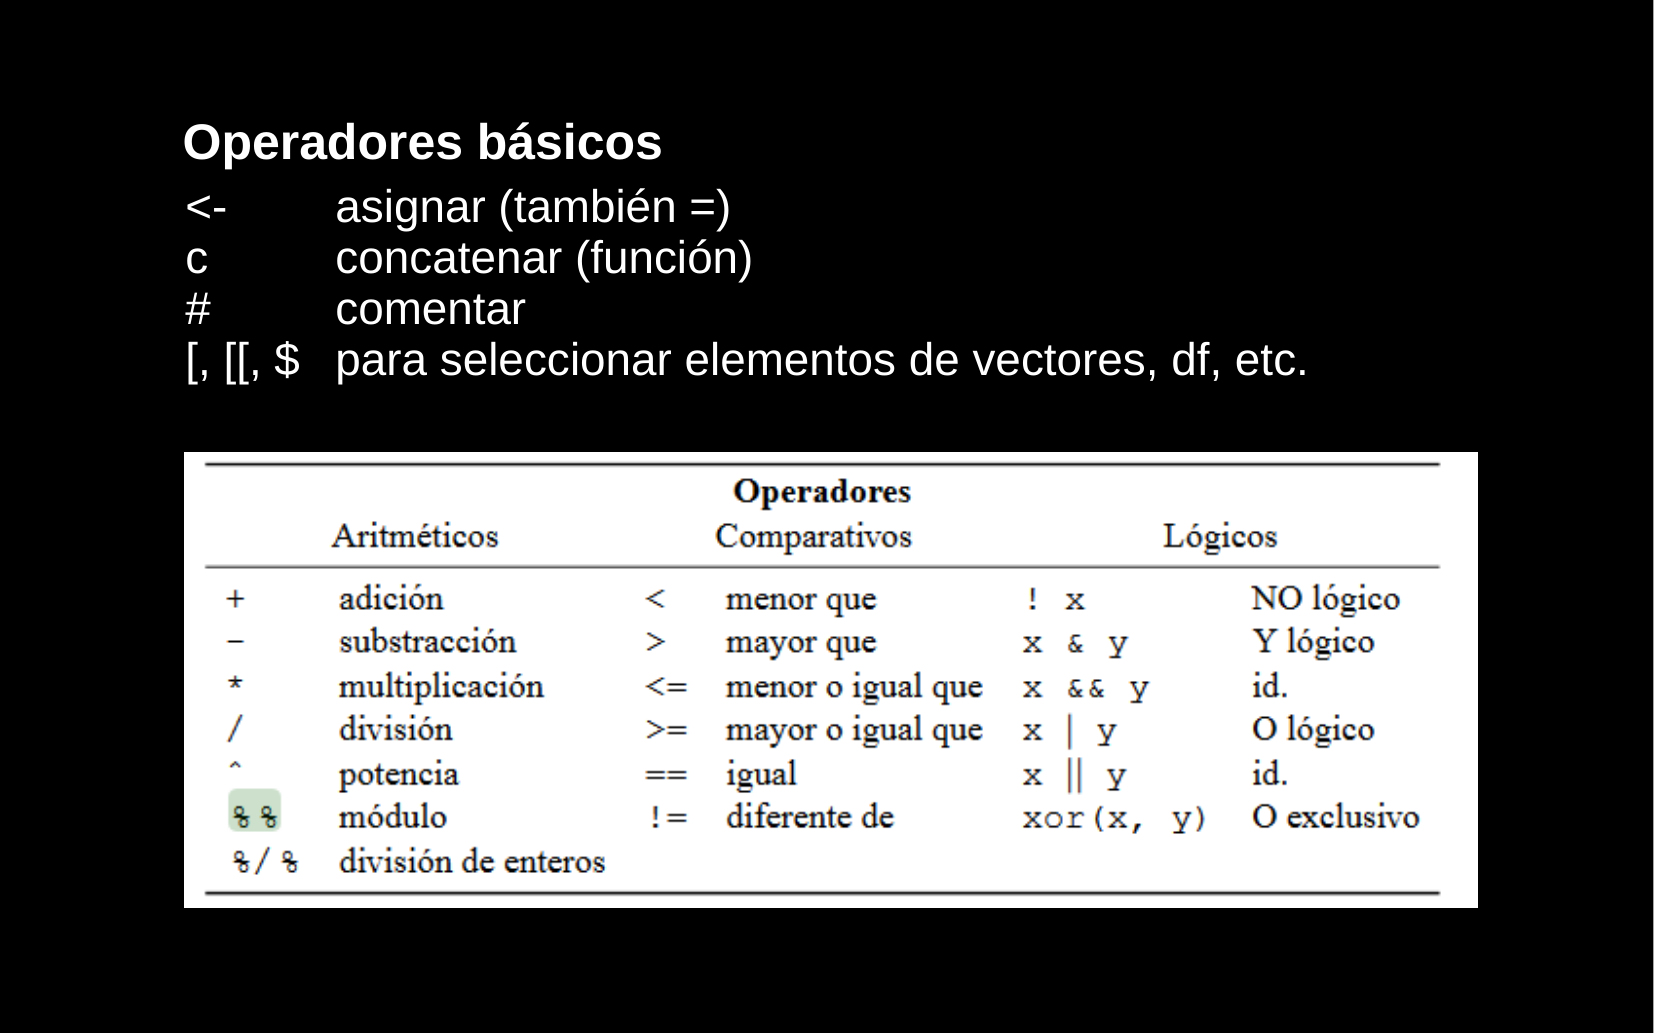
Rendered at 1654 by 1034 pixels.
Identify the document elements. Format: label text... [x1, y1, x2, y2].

picture [184, 452, 1478, 908]
title Operadores básicos [182, 90, 1516, 196]
title <- asignar (también =) c concatenar (función) # comentar [, [[, $ para seleccionar elementos de vectores, df, etc. [185, 180, 1546, 437]
